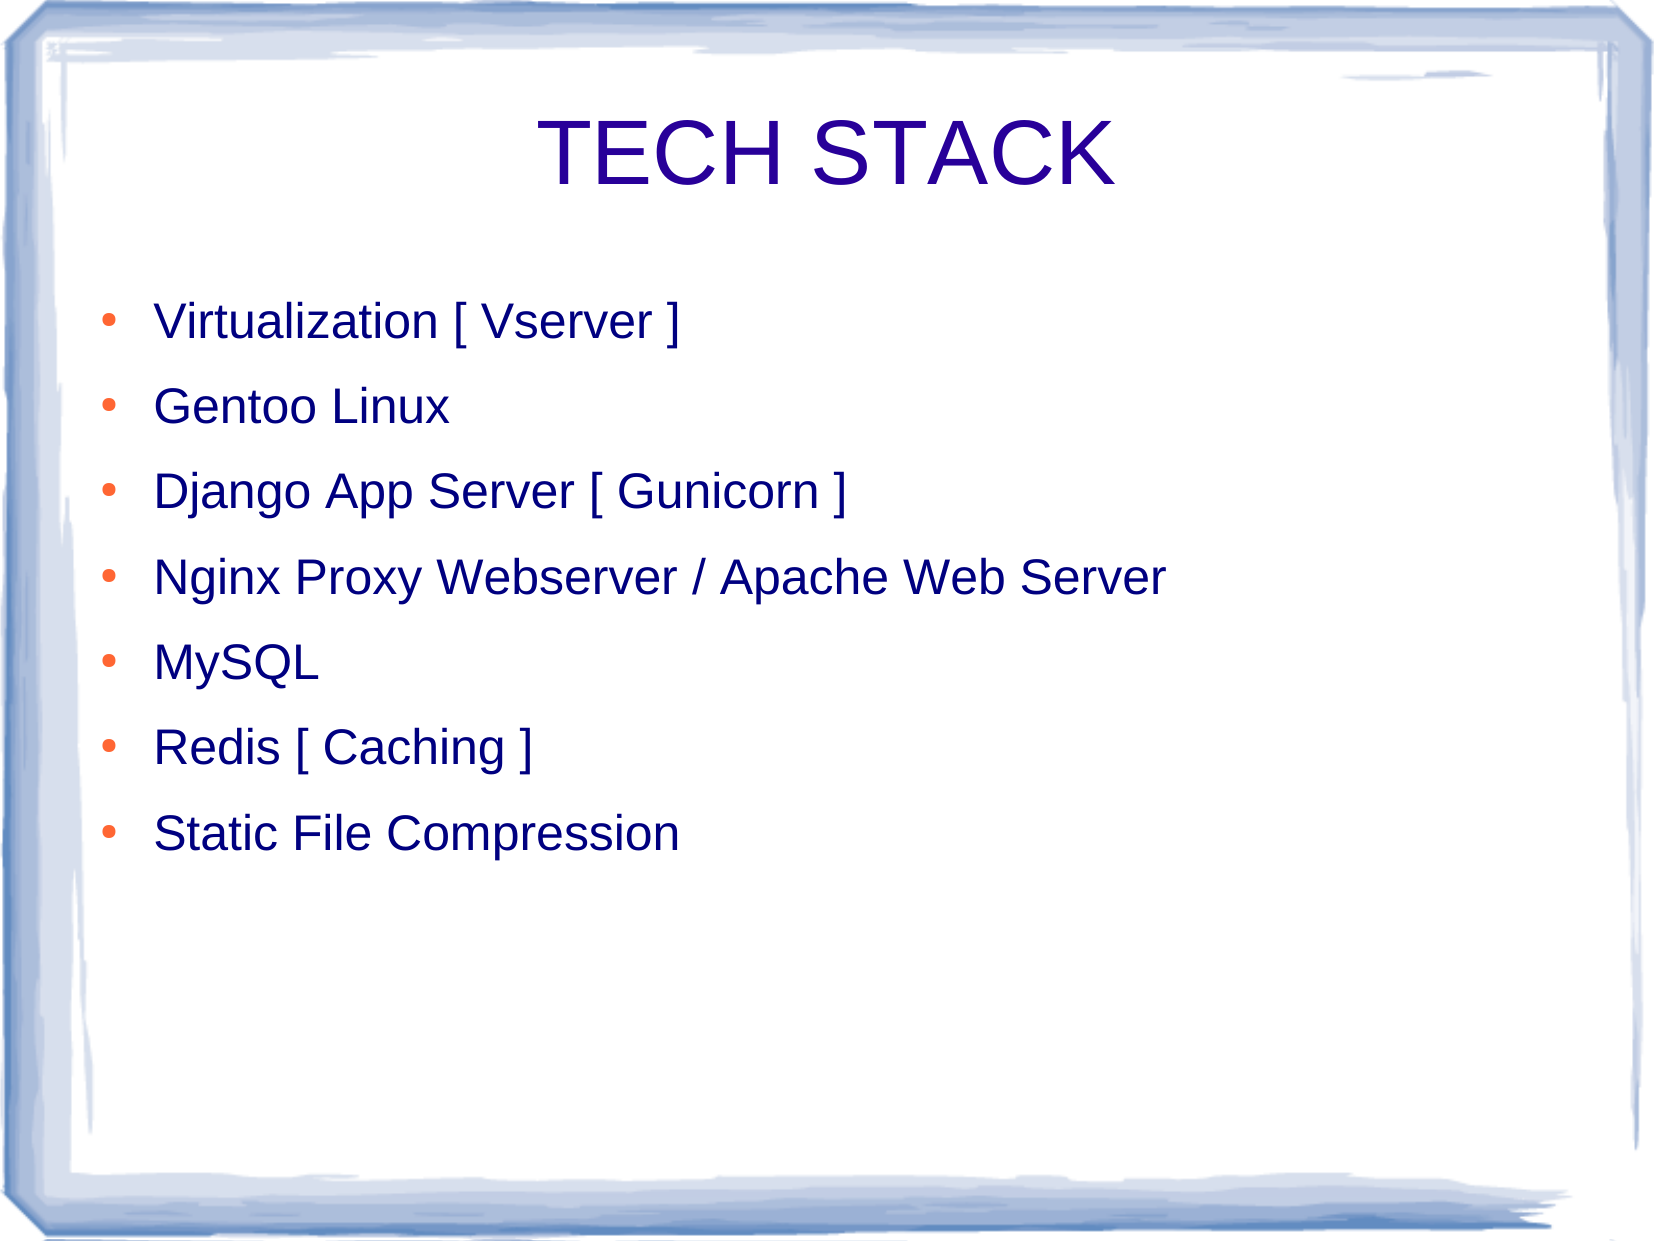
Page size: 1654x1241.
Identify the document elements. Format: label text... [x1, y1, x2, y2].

title TECH STACK [82, 49, 1571, 257]
picture [0, 0, 1654, 1241]
list Virtualization [ Vserver ] Gentoo Linux Django App Server [ Gunicorn ] Nginx Proxy Webserver / Apache Web Server MySQL Redis [ Caching ] Static File Compression [82, 293, 1538, 998]
